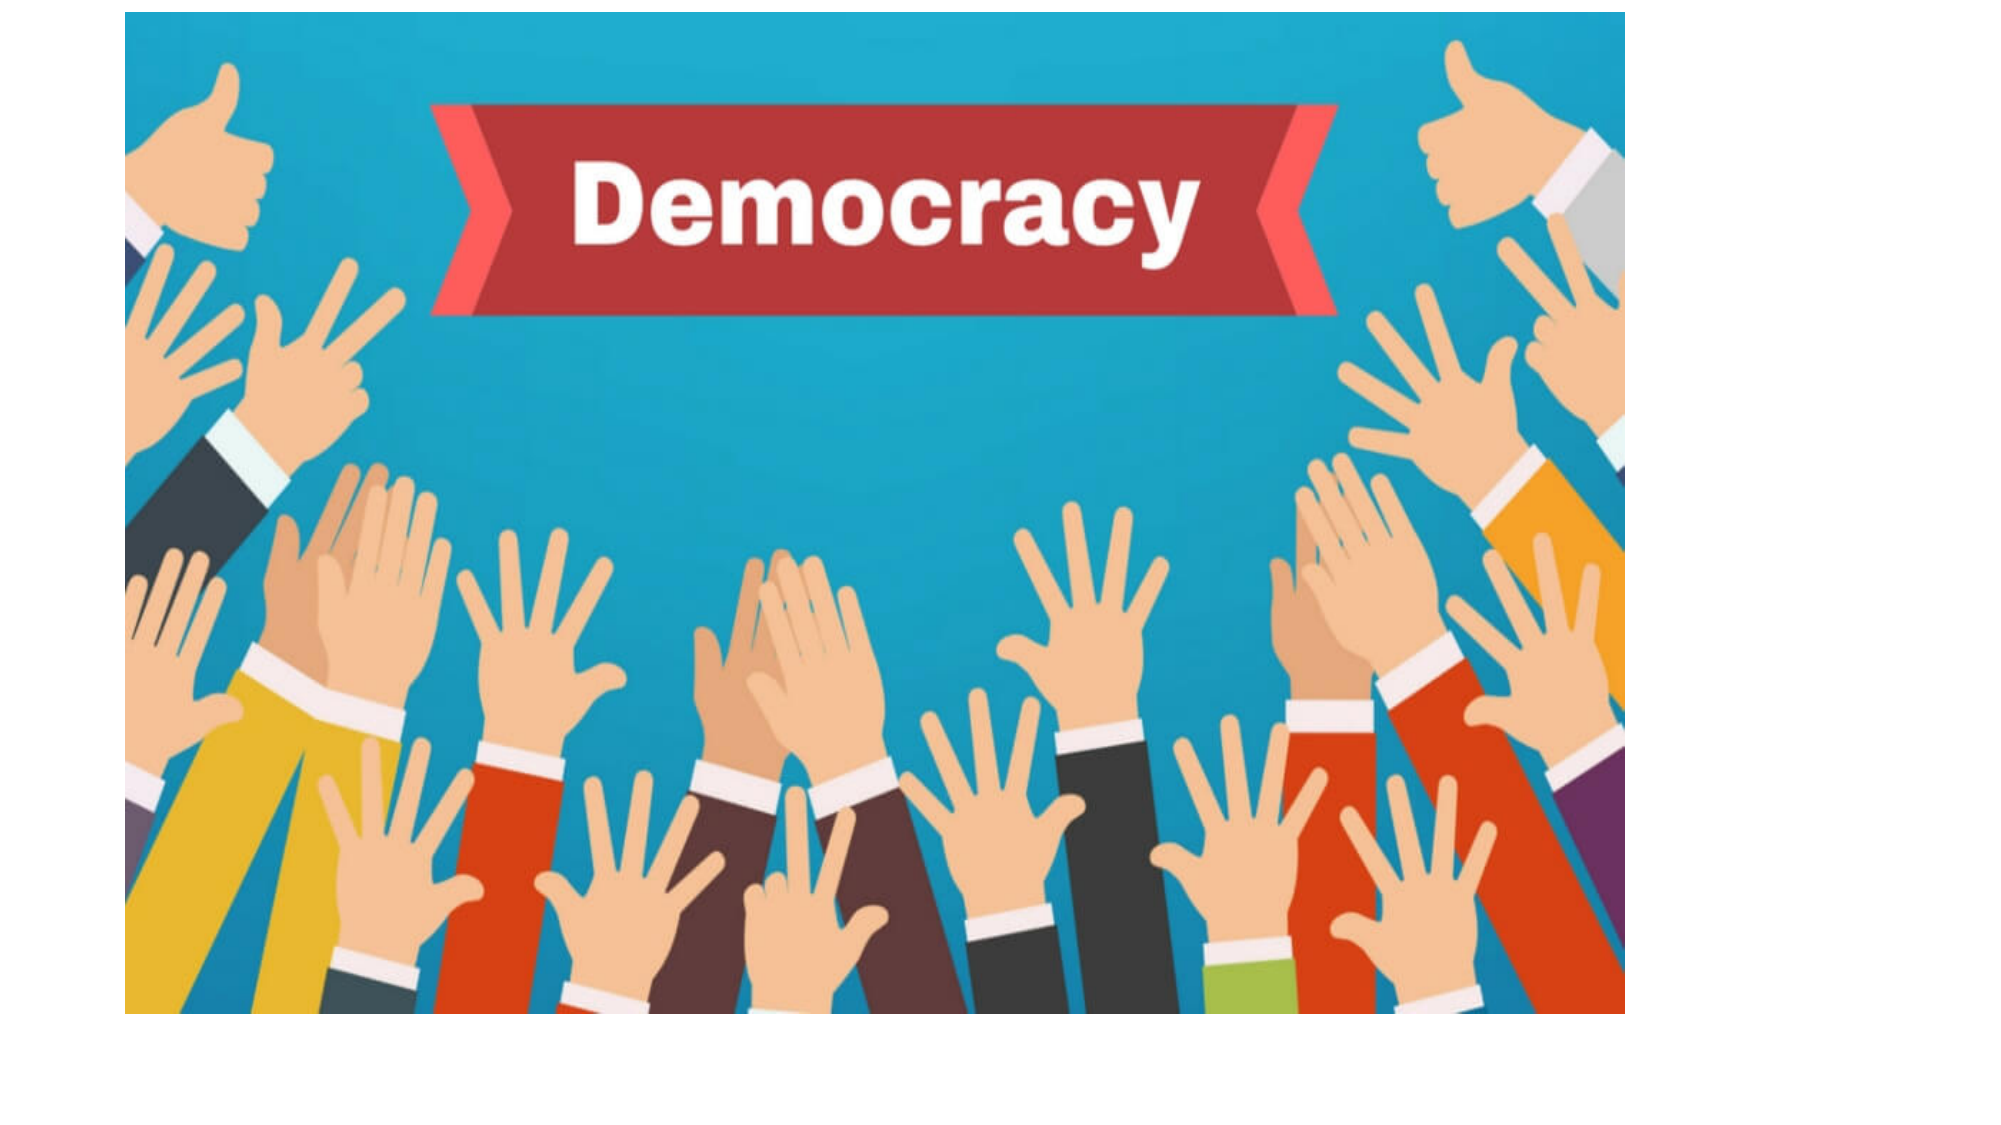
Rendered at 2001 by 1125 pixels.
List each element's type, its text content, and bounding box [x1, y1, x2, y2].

title Демократія в сучасному світі [125, 0, 1751, 576]
picture [125, 12, 1625, 1014]
